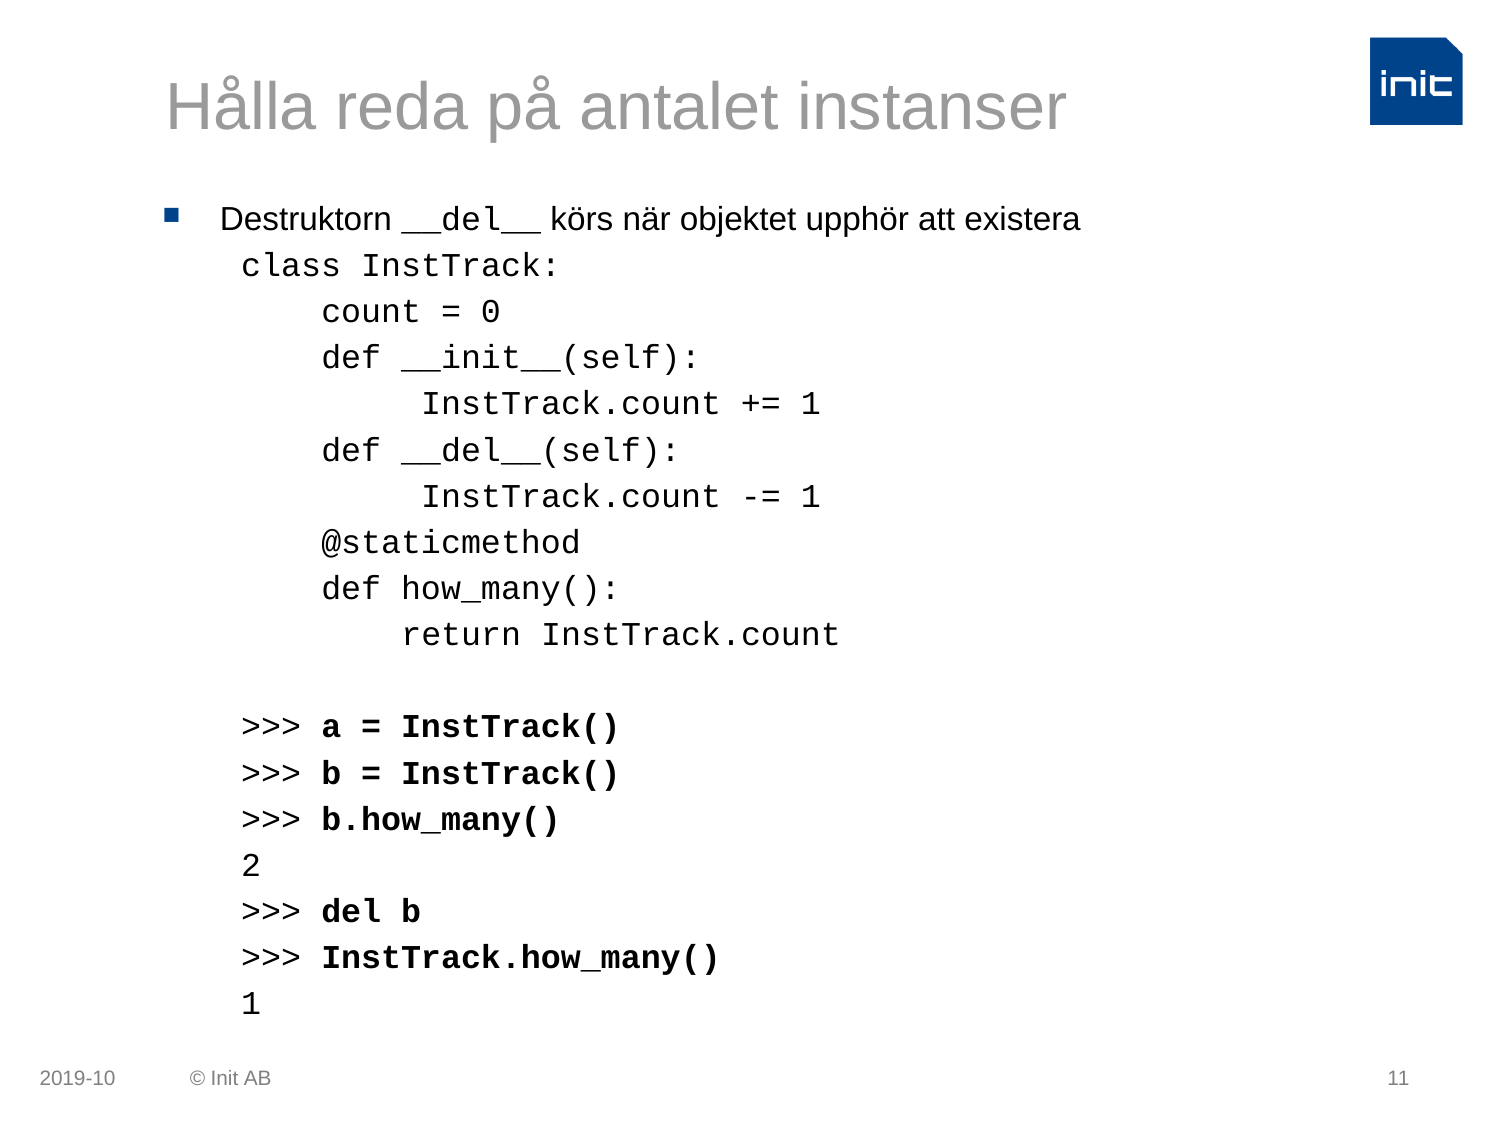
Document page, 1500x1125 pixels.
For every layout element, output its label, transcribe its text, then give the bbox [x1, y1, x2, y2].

text_box <nummer> [1350, 1037, 1426, 1098]
text_box © Init AB [174, 1037, 1326, 1098]
text_box Hålla reda på antalet instanser [150, 0, 1351, 151]
text_box Destruktorn __del__ körs när objektet upphör att existera class InstTrack: count = 0 def __init__(self): InstTrack.count += 1 def __del__(self): InstTrack.count -= 1 @staticmethod def how_many(): return InstTrack.count >>> a = InstTrack() >>> b = InstTrack() >>> b.how_many() 2 >>> del b >>> InstTrack.how_many() 1 [150, 189, 1351, 963]
text_box 2019-10 [24, 1037, 151, 1098]
picture [1370, 37, 1463, 125]
